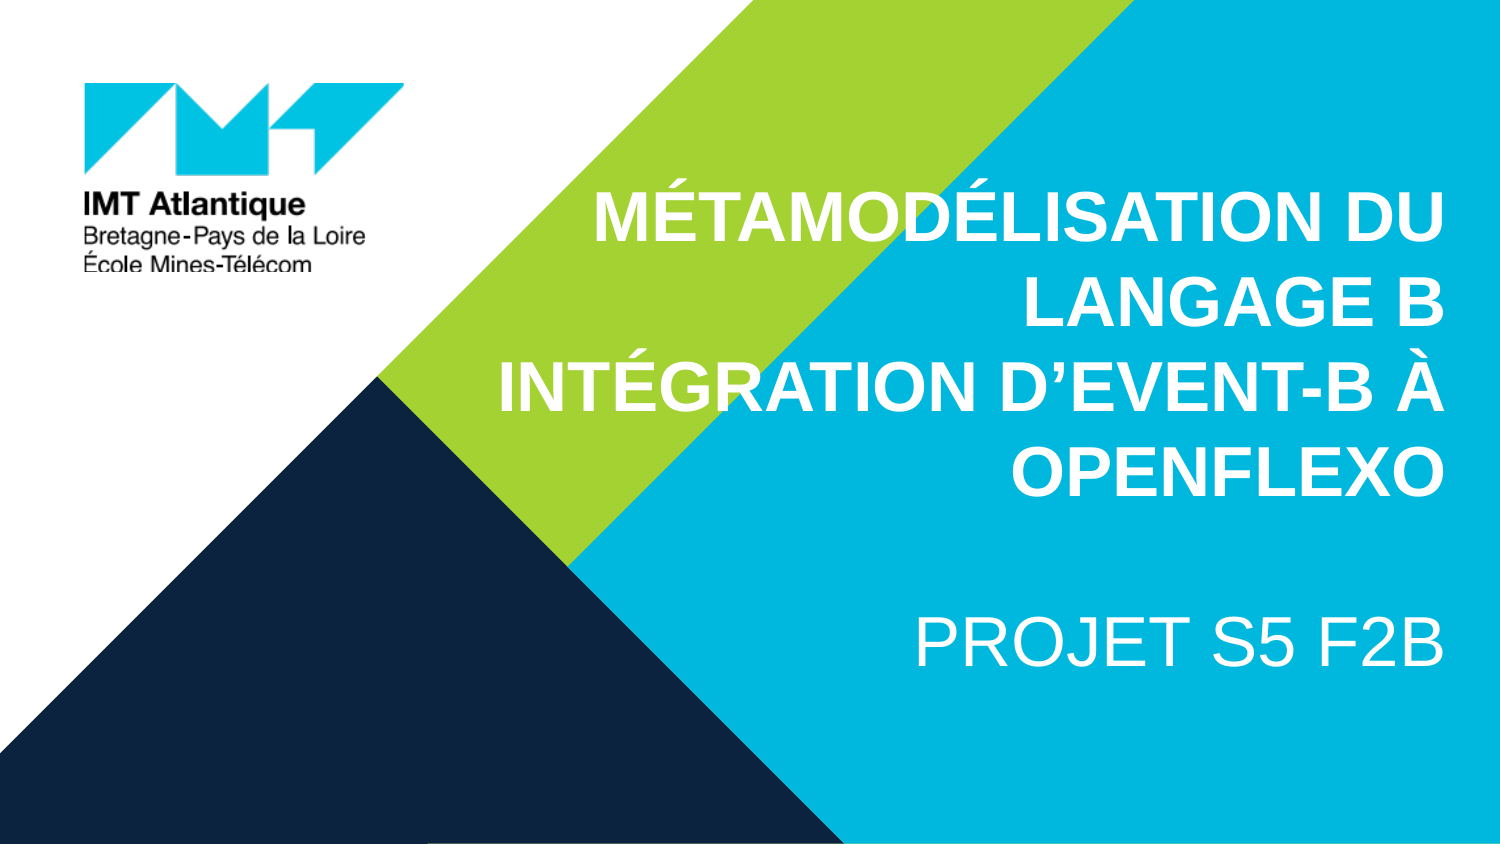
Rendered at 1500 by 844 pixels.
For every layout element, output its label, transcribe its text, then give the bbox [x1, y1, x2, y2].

list MétaModélisation du langage B Intégration d’Event-B à OpenFlexo Projet S5 F2B [465, 150, 1447, 702]
